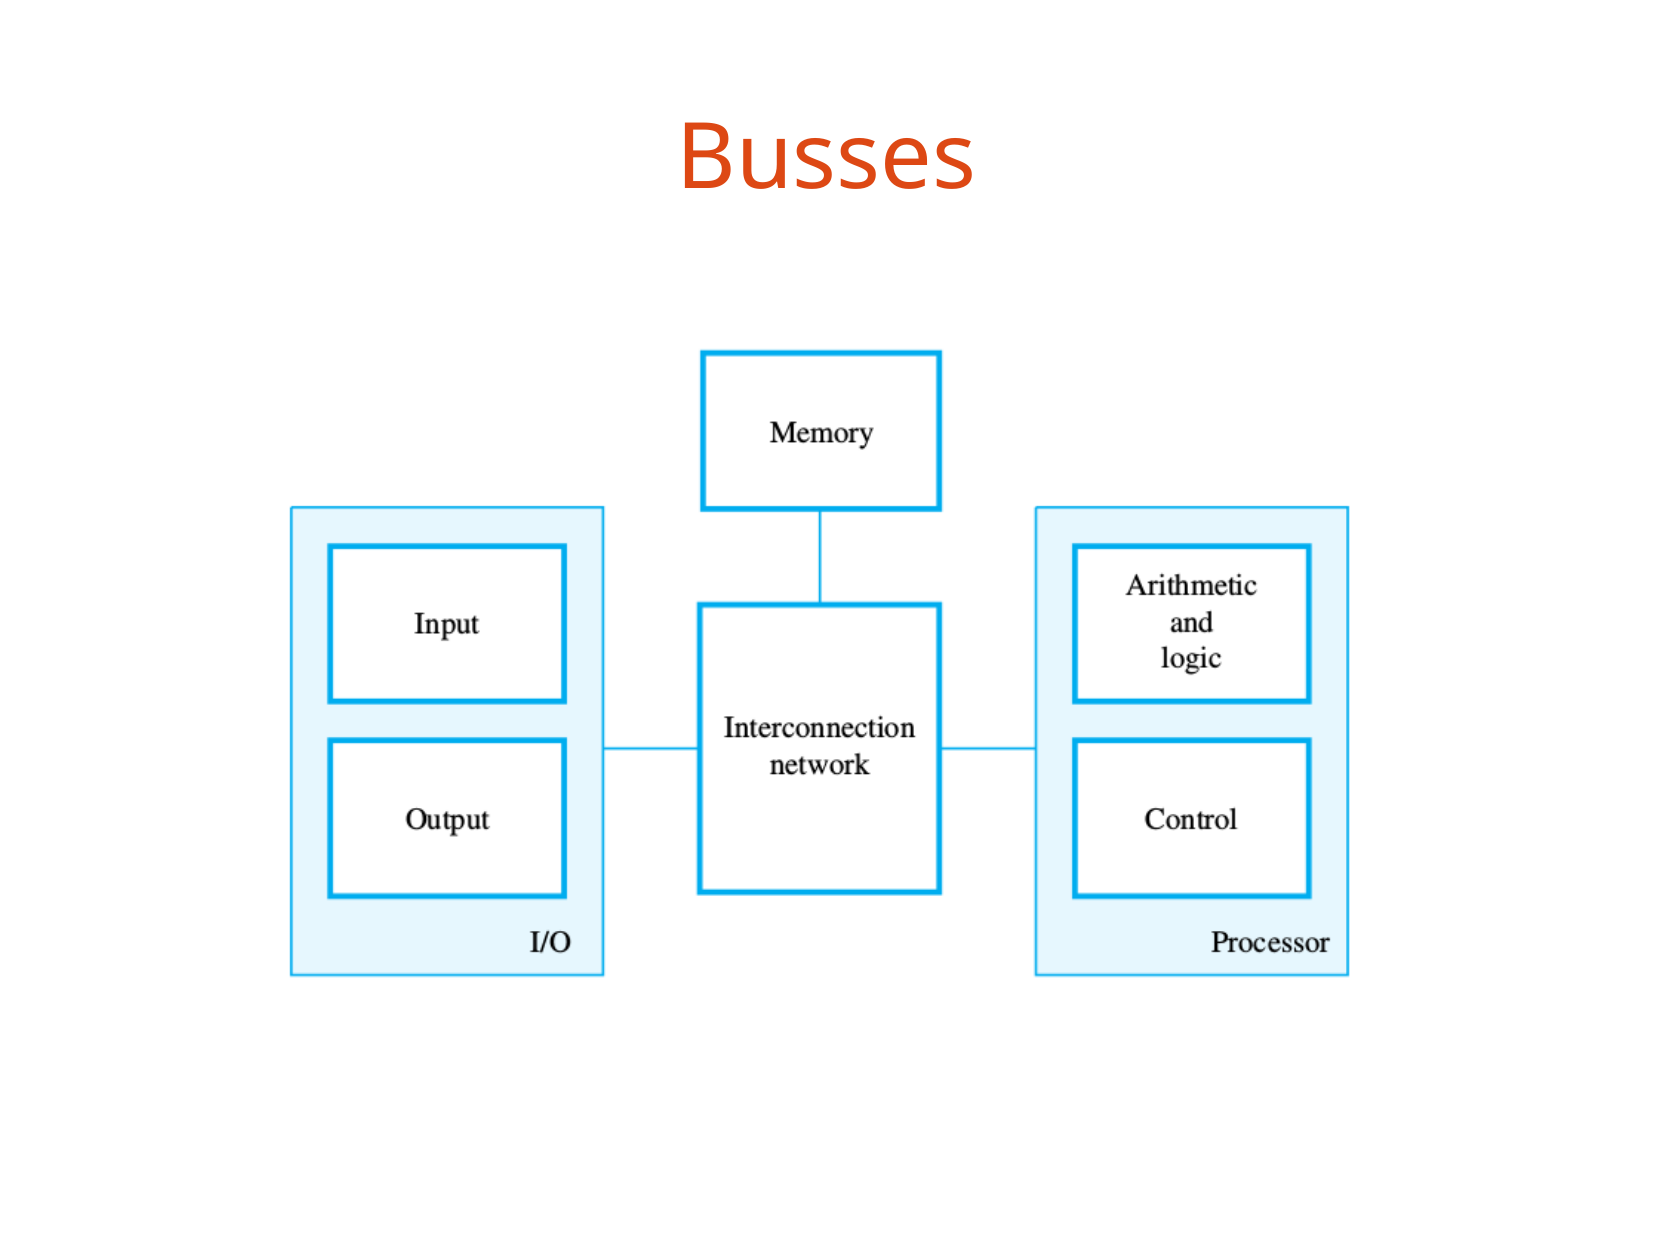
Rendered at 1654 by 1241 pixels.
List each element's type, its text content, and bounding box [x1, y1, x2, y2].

picture [228, 290, 1425, 1010]
title Busses [82, 49, 1571, 257]
